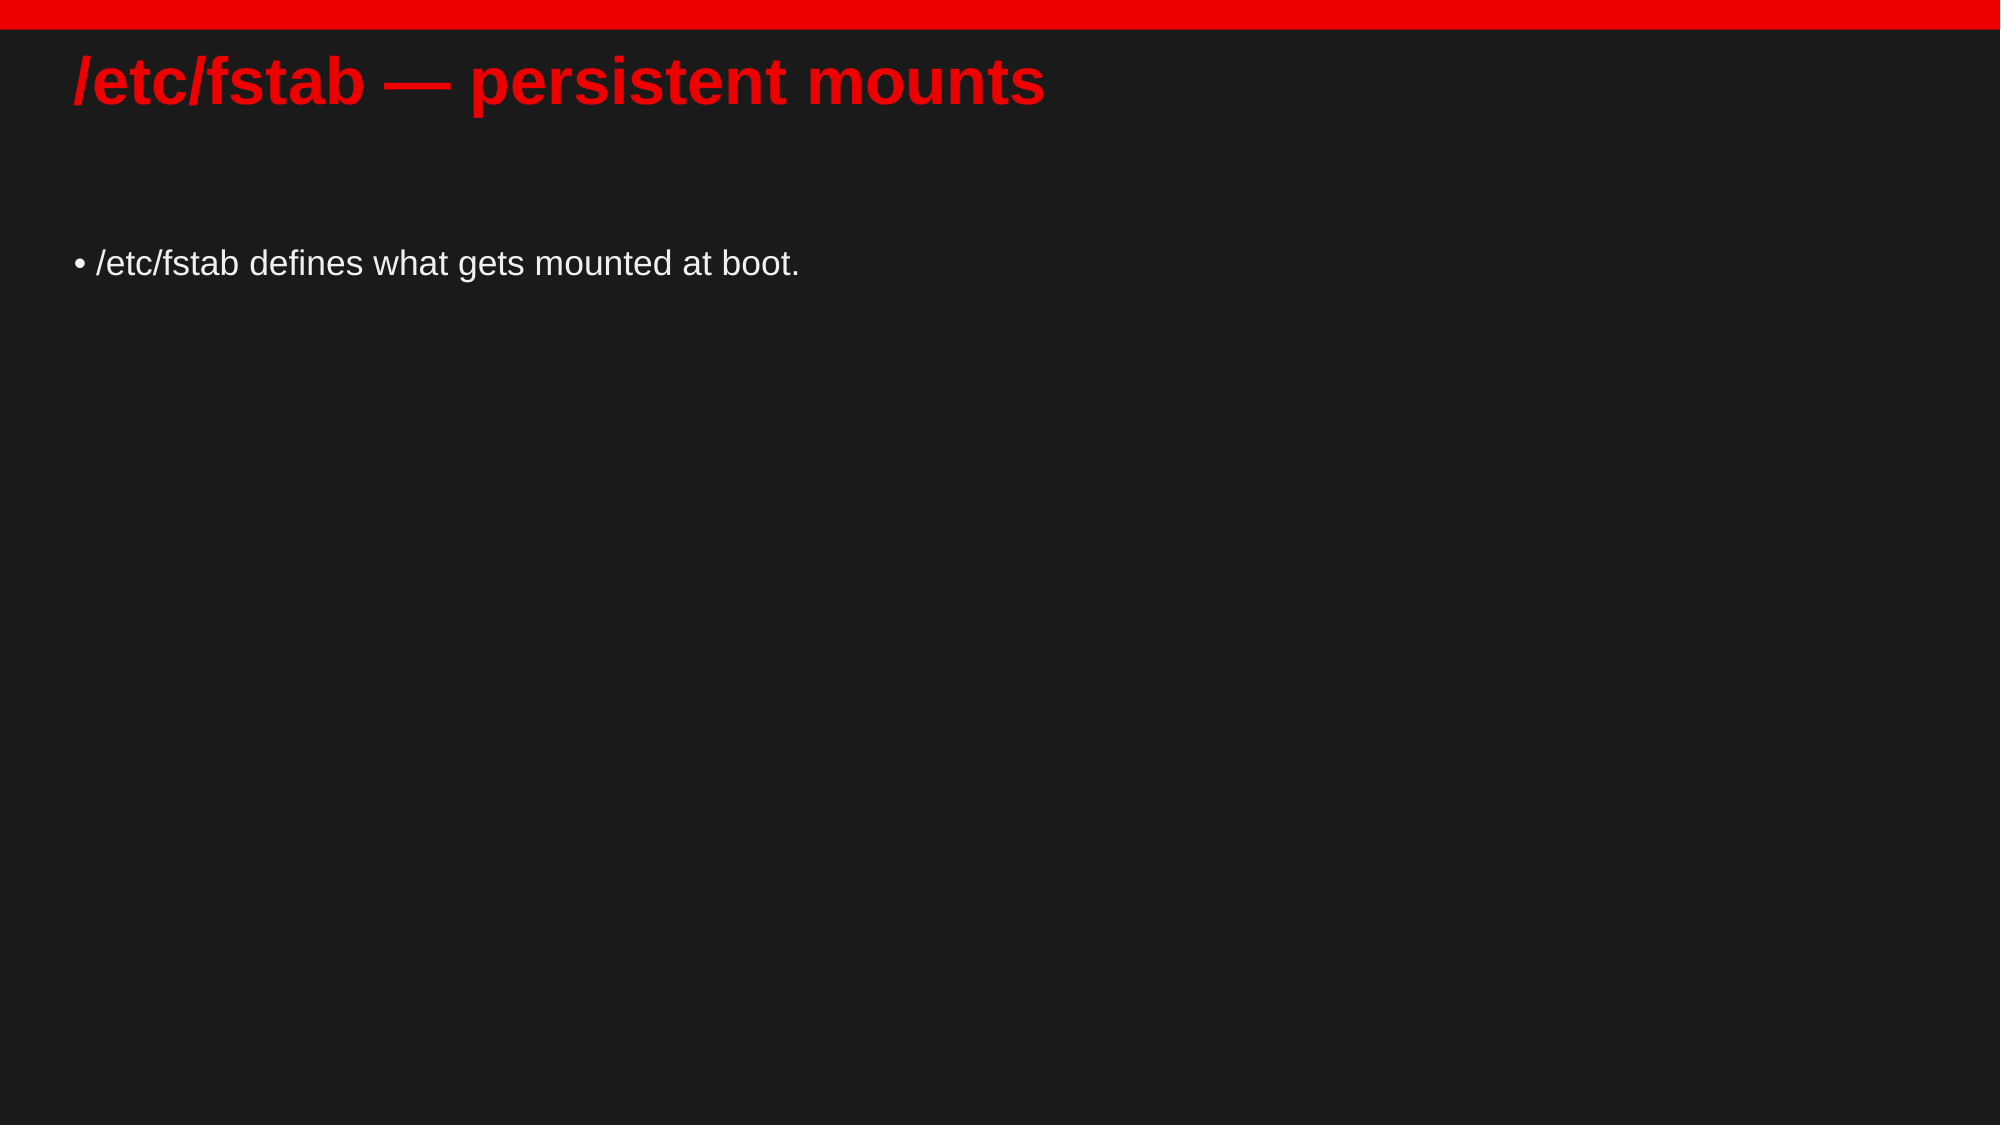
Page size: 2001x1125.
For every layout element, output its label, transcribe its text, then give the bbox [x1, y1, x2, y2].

text_box [0, 0, 2001, 30]
text_box /etc/fstab — persistent mounts [59, 36, 1942, 208]
text_box • /etc/fstab defines what gets mounted at boot. [59, 236, 1942, 1037]
